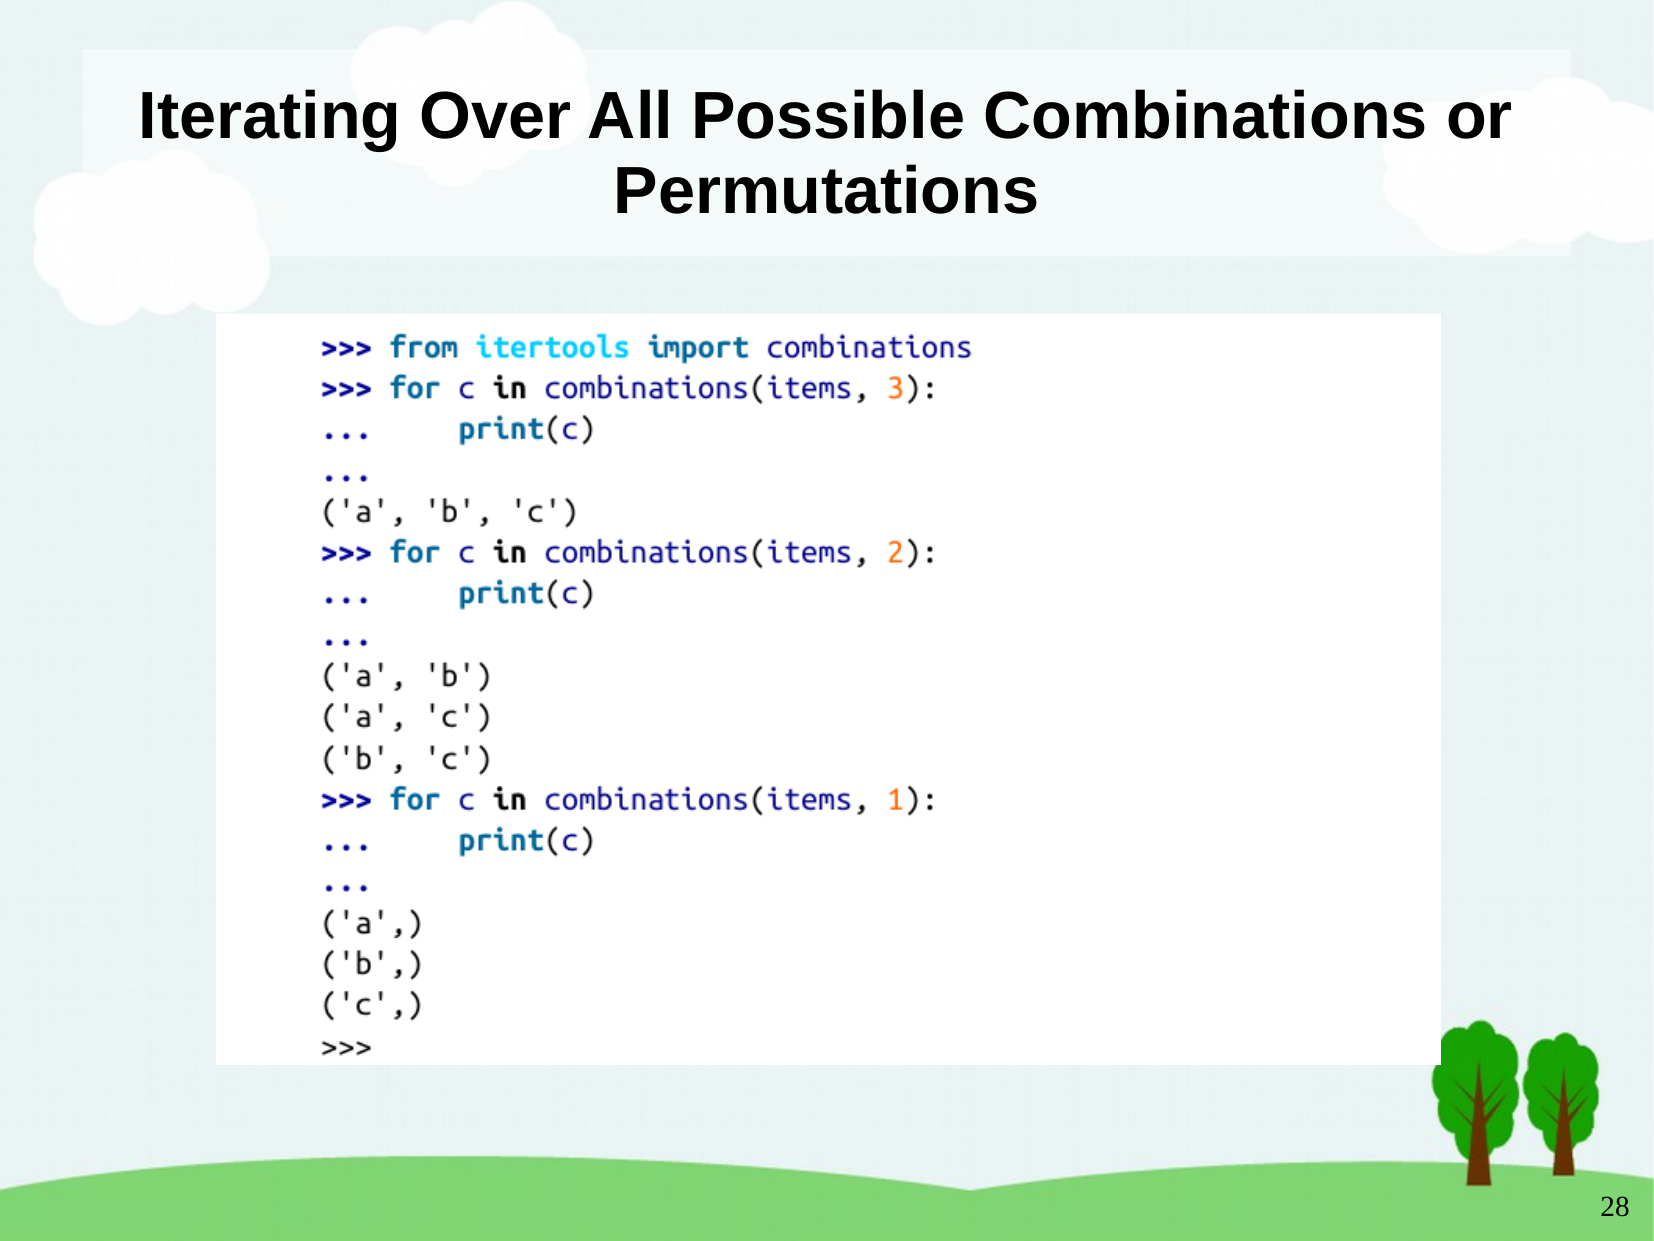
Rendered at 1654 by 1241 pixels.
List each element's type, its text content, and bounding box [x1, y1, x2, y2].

picture [0, 0, 1654, 1241]
title Iterating Over All Possible Combinations or Permutations [82, 49, 1571, 257]
